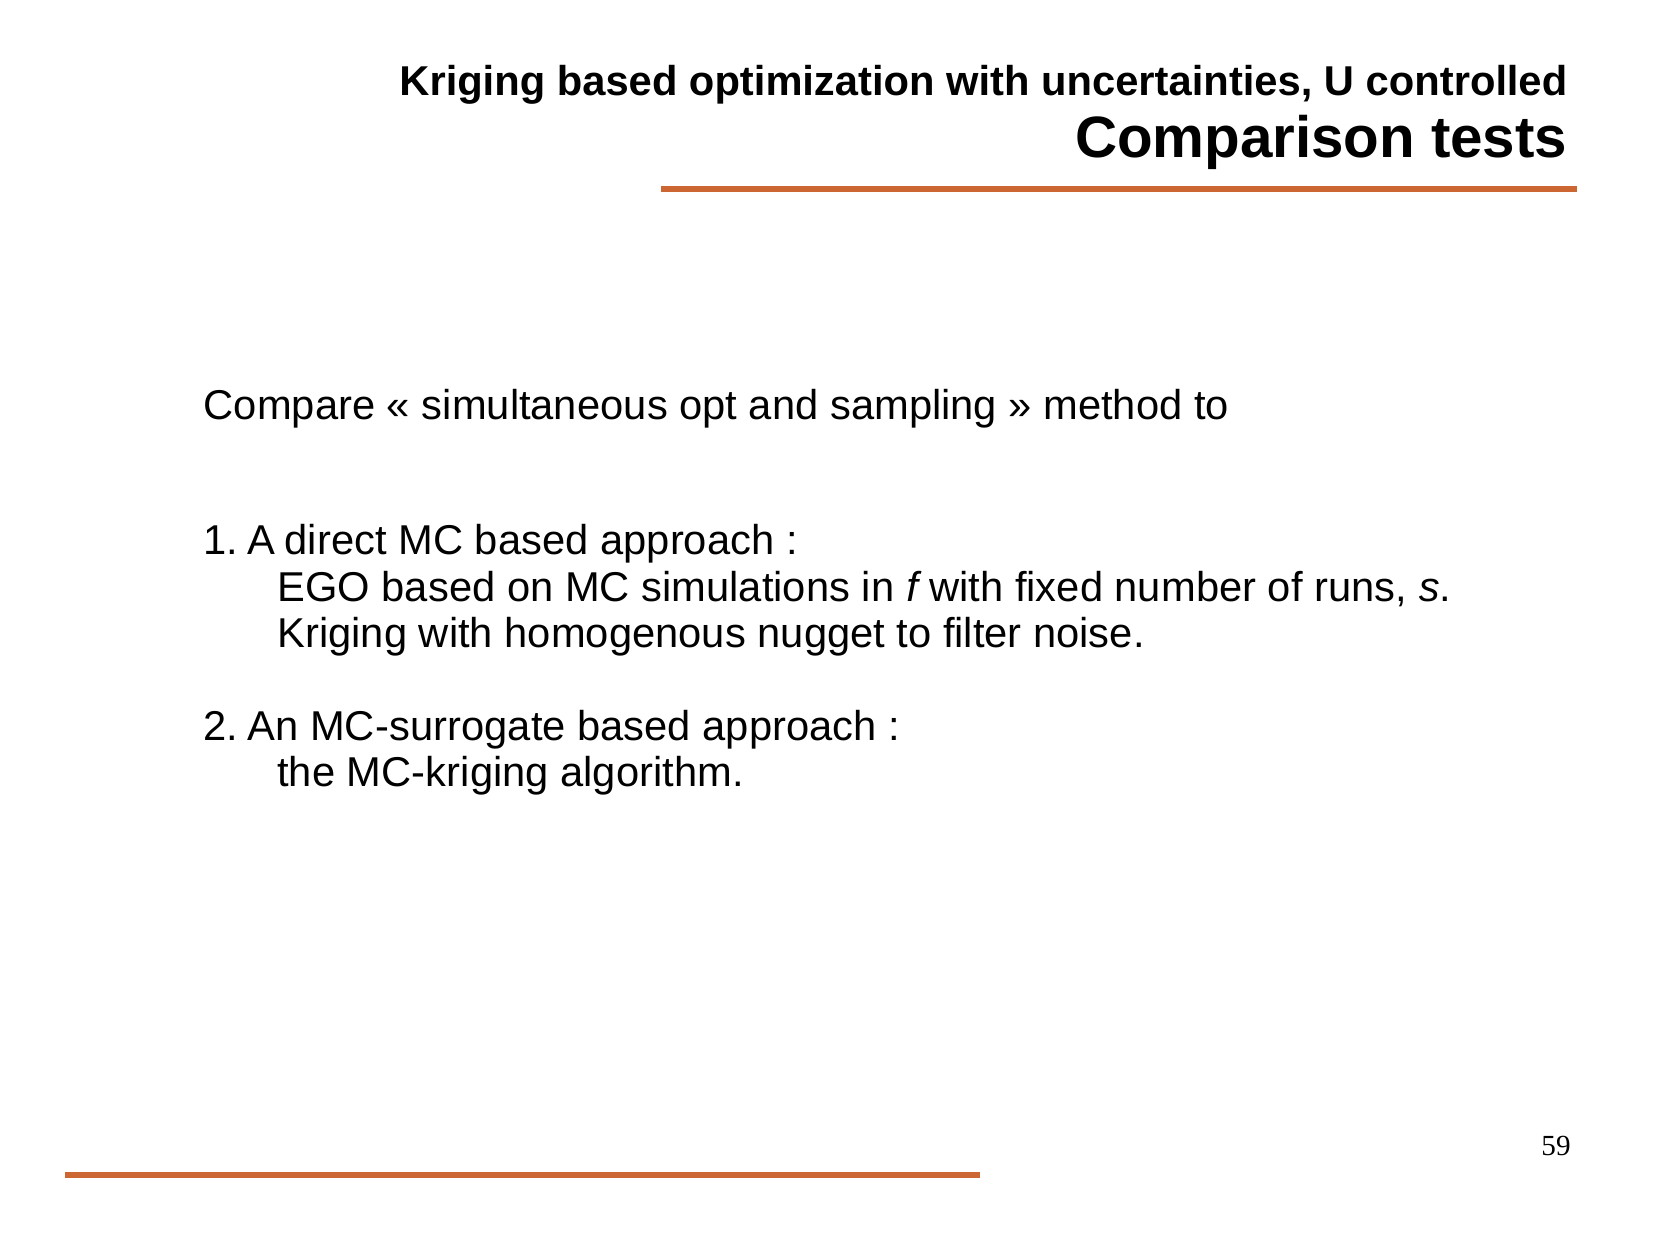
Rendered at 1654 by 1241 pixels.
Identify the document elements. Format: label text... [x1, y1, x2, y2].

text_box Compare « simultaneous opt and sampling » method to 1. A direct MC based approach : EGO based on MC simulations in f with fixed number of runs, s. Kriging with homogenous nugget to filter noise. 2. An MC-surrogate based approach : the MC-kriging algorithm. [188, 374, 1489, 804]
text_box Kriging based optimization with uncertainties, U controlled Comparison tests [165, 50, 1583, 178]
